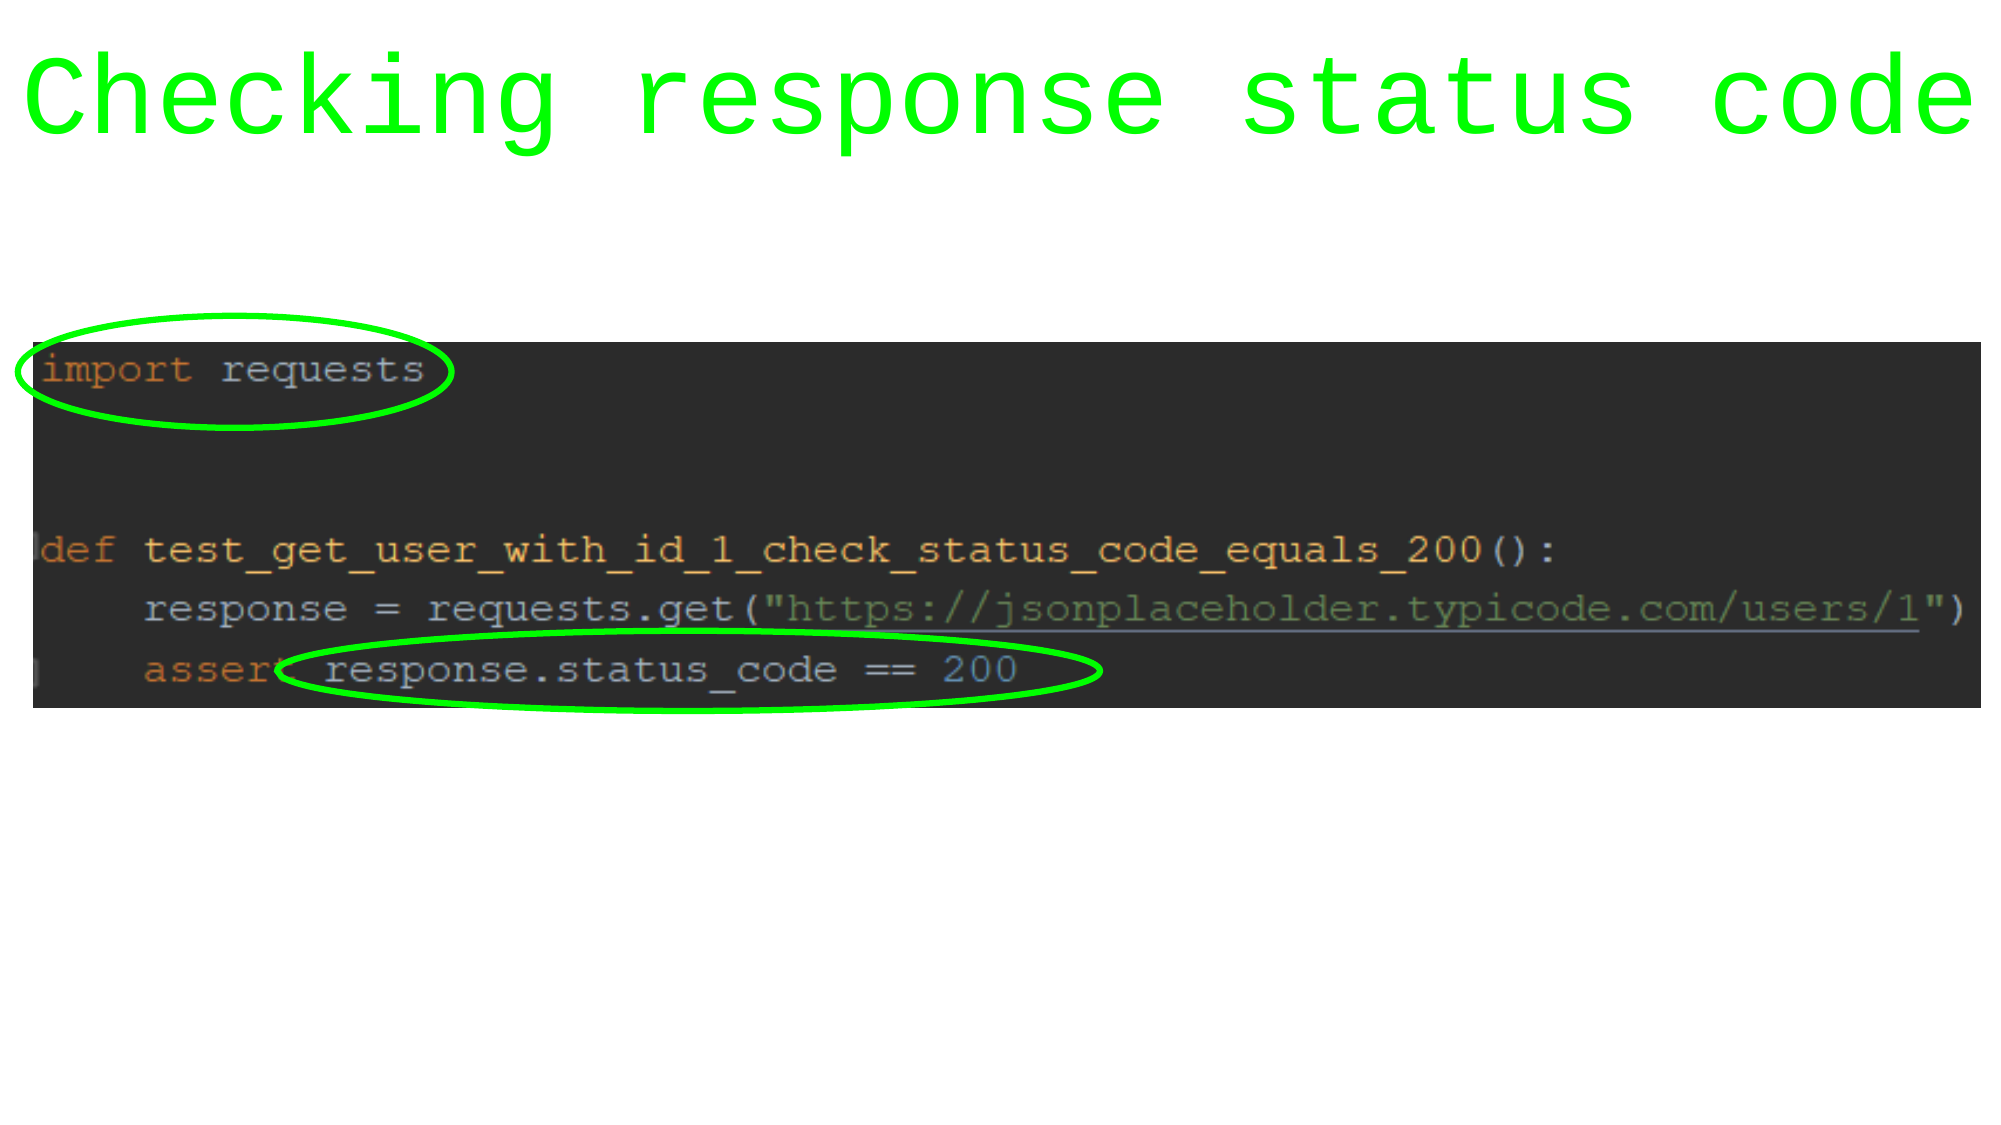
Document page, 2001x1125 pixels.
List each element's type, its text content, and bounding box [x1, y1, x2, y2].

picture [33, 342, 448, 424]
title Checking response status code [0, 0, 2000, 196]
picture [282, 634, 1096, 707]
picture [33, 342, 1981, 708]
